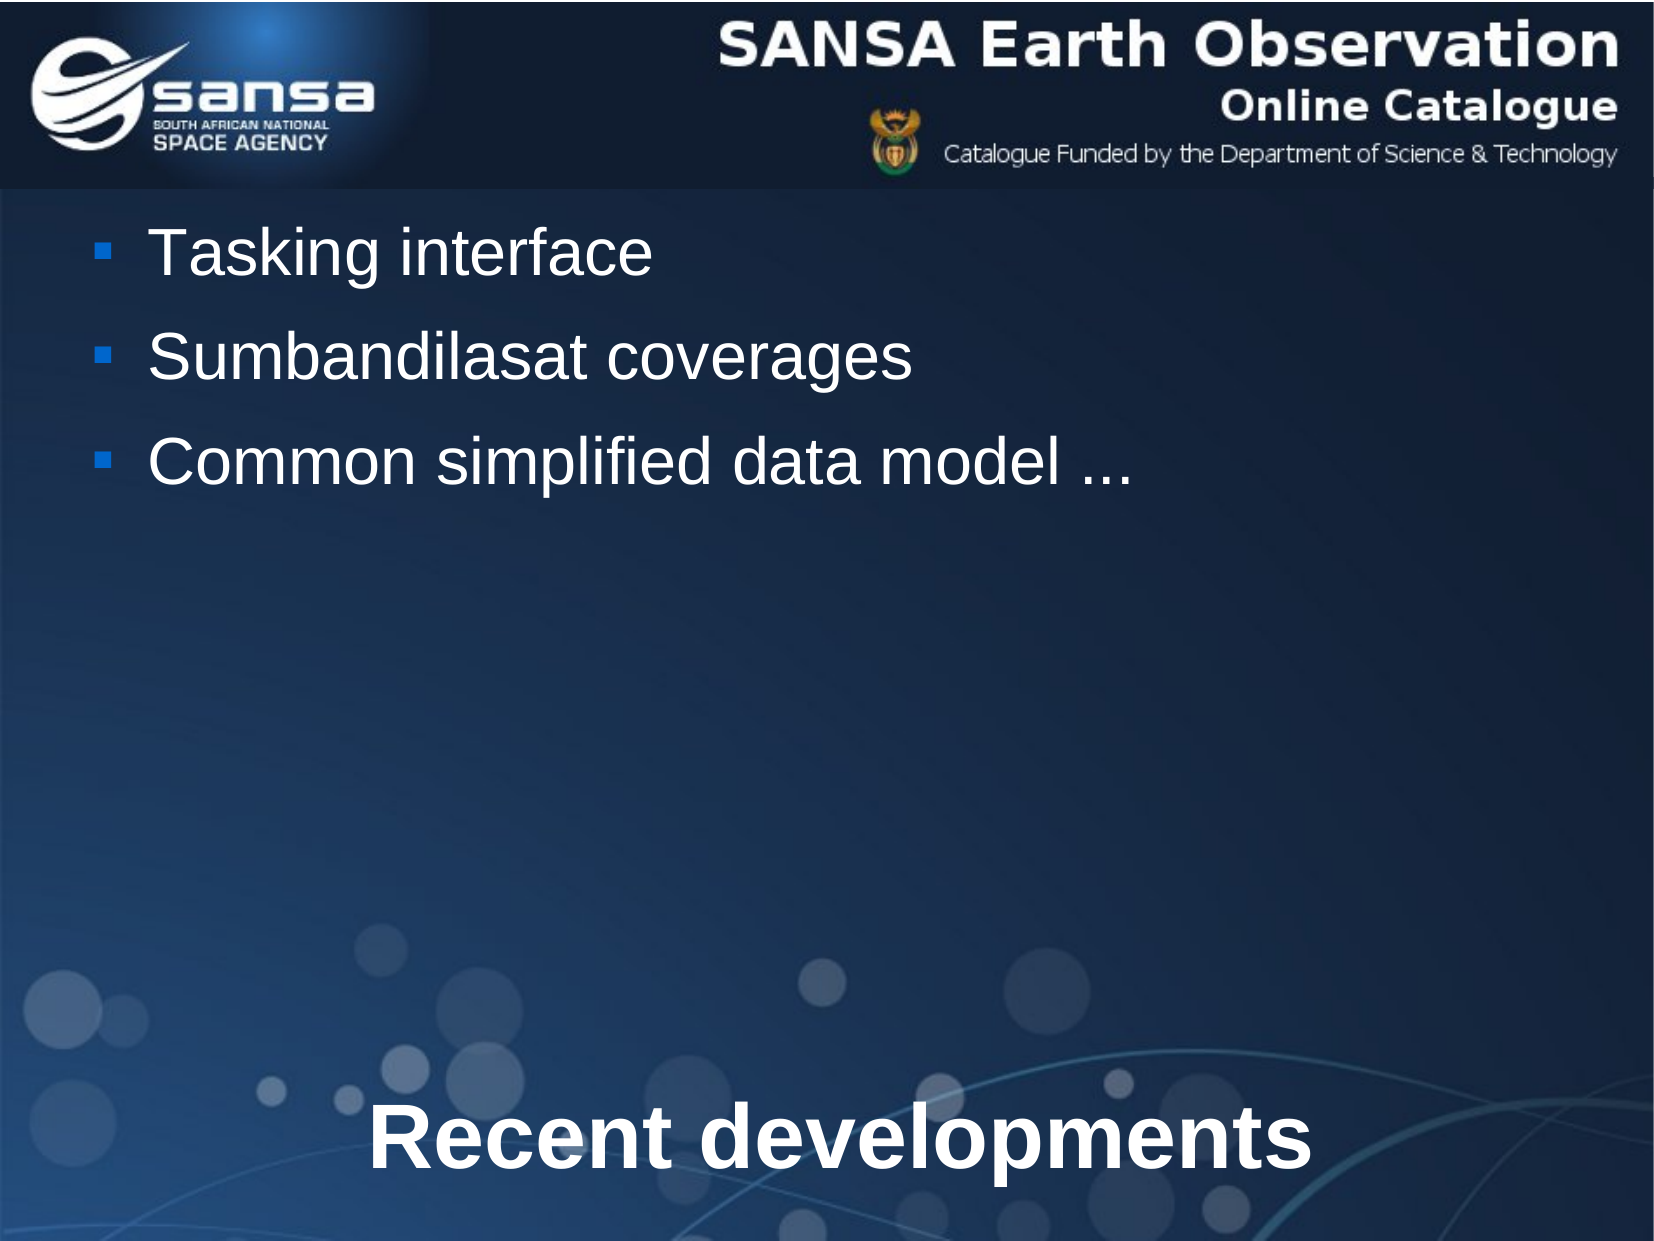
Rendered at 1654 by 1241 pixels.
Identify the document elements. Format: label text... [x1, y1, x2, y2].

picture [0, 2, 1654, 1033]
title Recent developments [0, 1033, 1654, 1241]
list Tasking interface Sumbandilasat coverages Common simplified data model ... [76, 215, 1565, 1034]
